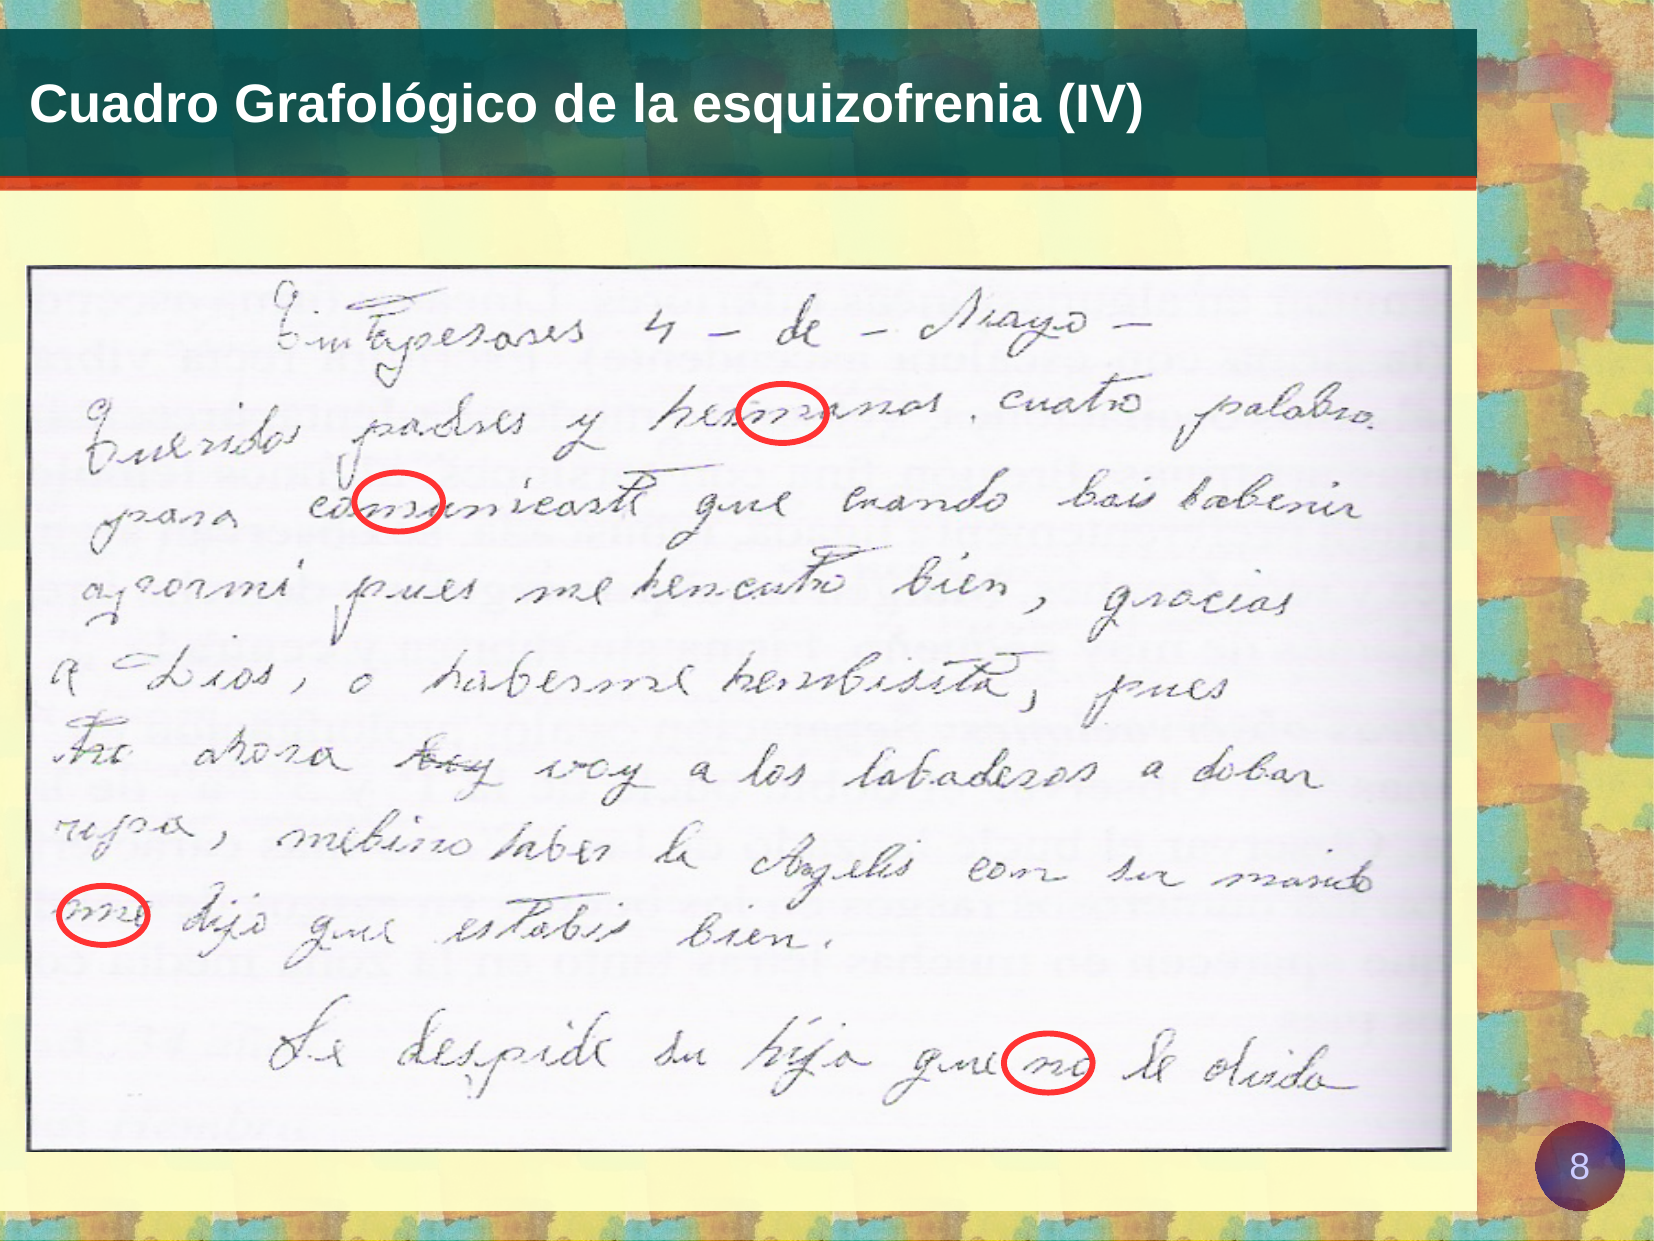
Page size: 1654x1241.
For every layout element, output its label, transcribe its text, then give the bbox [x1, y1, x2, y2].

title Cuadro Grafológico de la esquizofrenia (IV) [29, 59, 1447, 148]
picture [25, 265, 1452, 1152]
